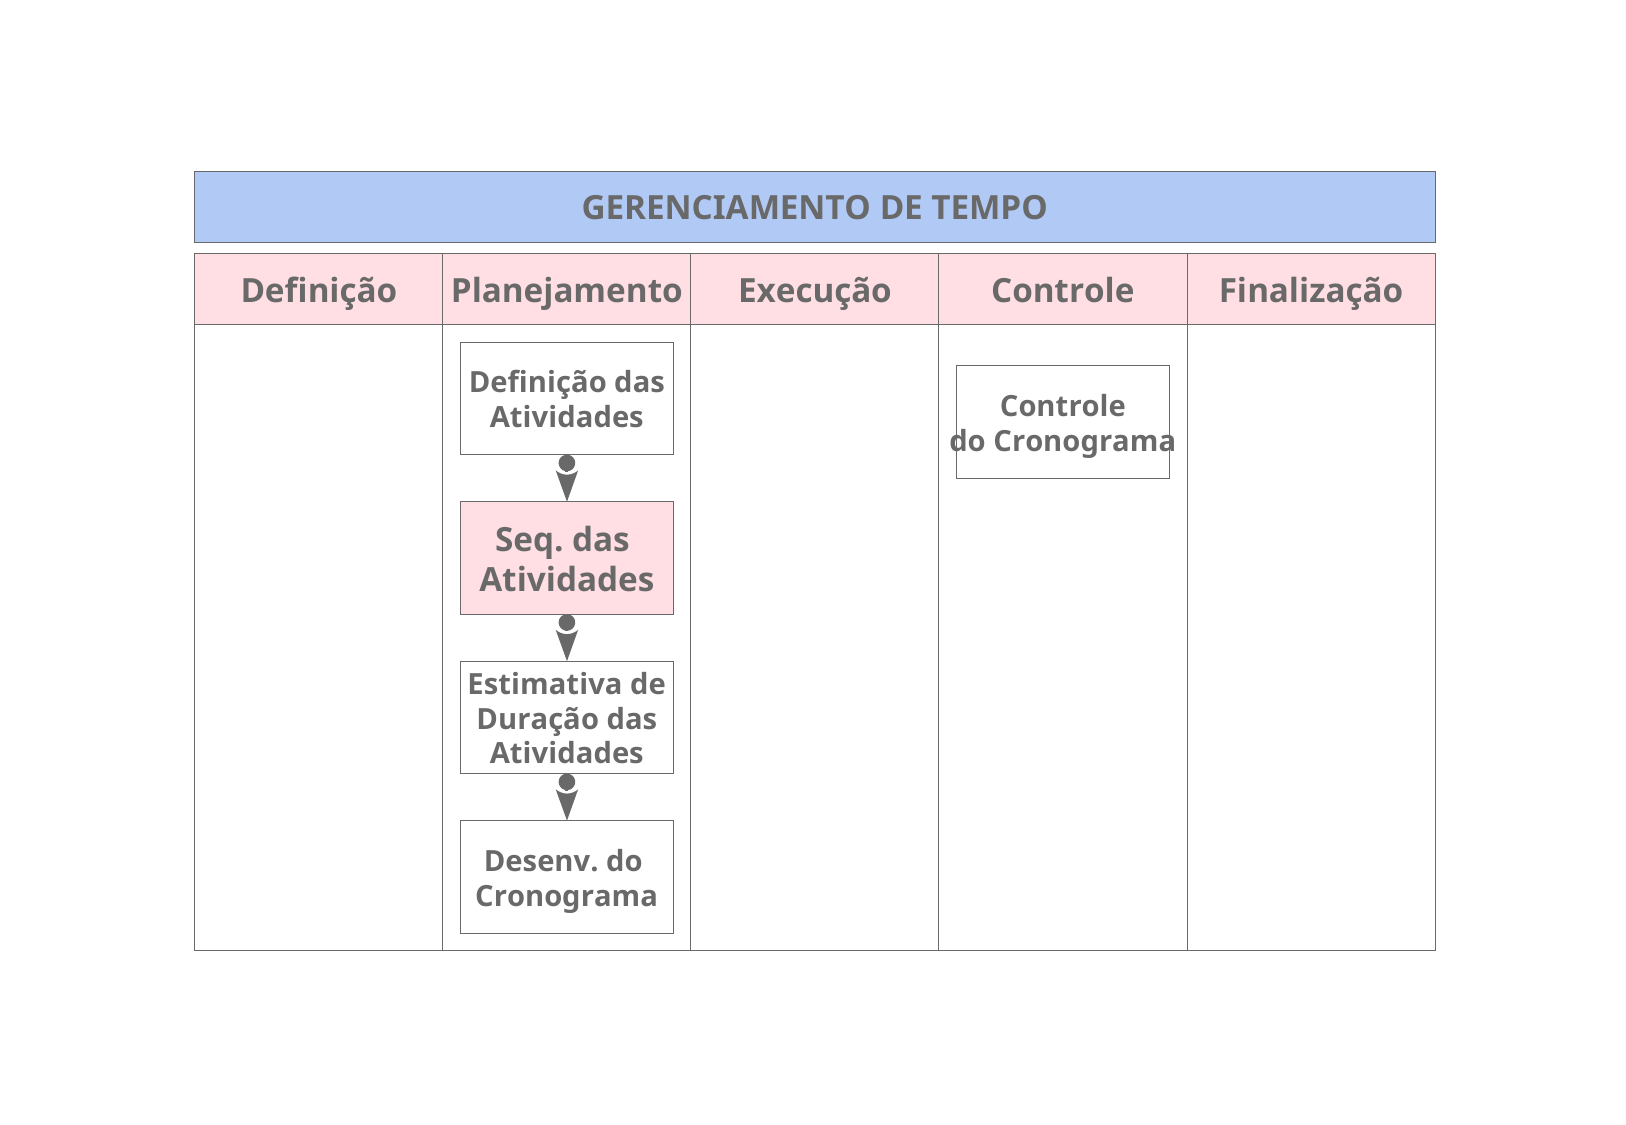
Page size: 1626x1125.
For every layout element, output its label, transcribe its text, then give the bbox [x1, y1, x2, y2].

text_box Seq. das Atividades [460, 501, 674, 615]
text_box Execução [690, 253, 938, 325]
text_box Desenv. do Cronograma [460, 820, 674, 934]
text_box Controle [938, 253, 1187, 325]
text_box Planejamento [442, 253, 690, 325]
text_box Estimativa de Duração das Atividades [460, 661, 674, 774]
text_box GERENCIAMENTO DE TEMPO [194, 171, 1436, 243]
text_box Controle do Cronograma [956, 365, 1170, 479]
text_box Finalização [1187, 253, 1436, 325]
text_box [194, 325, 1436, 951]
text_box Definição [194, 253, 442, 325]
text_box Definição das Atividades [460, 342, 674, 455]
